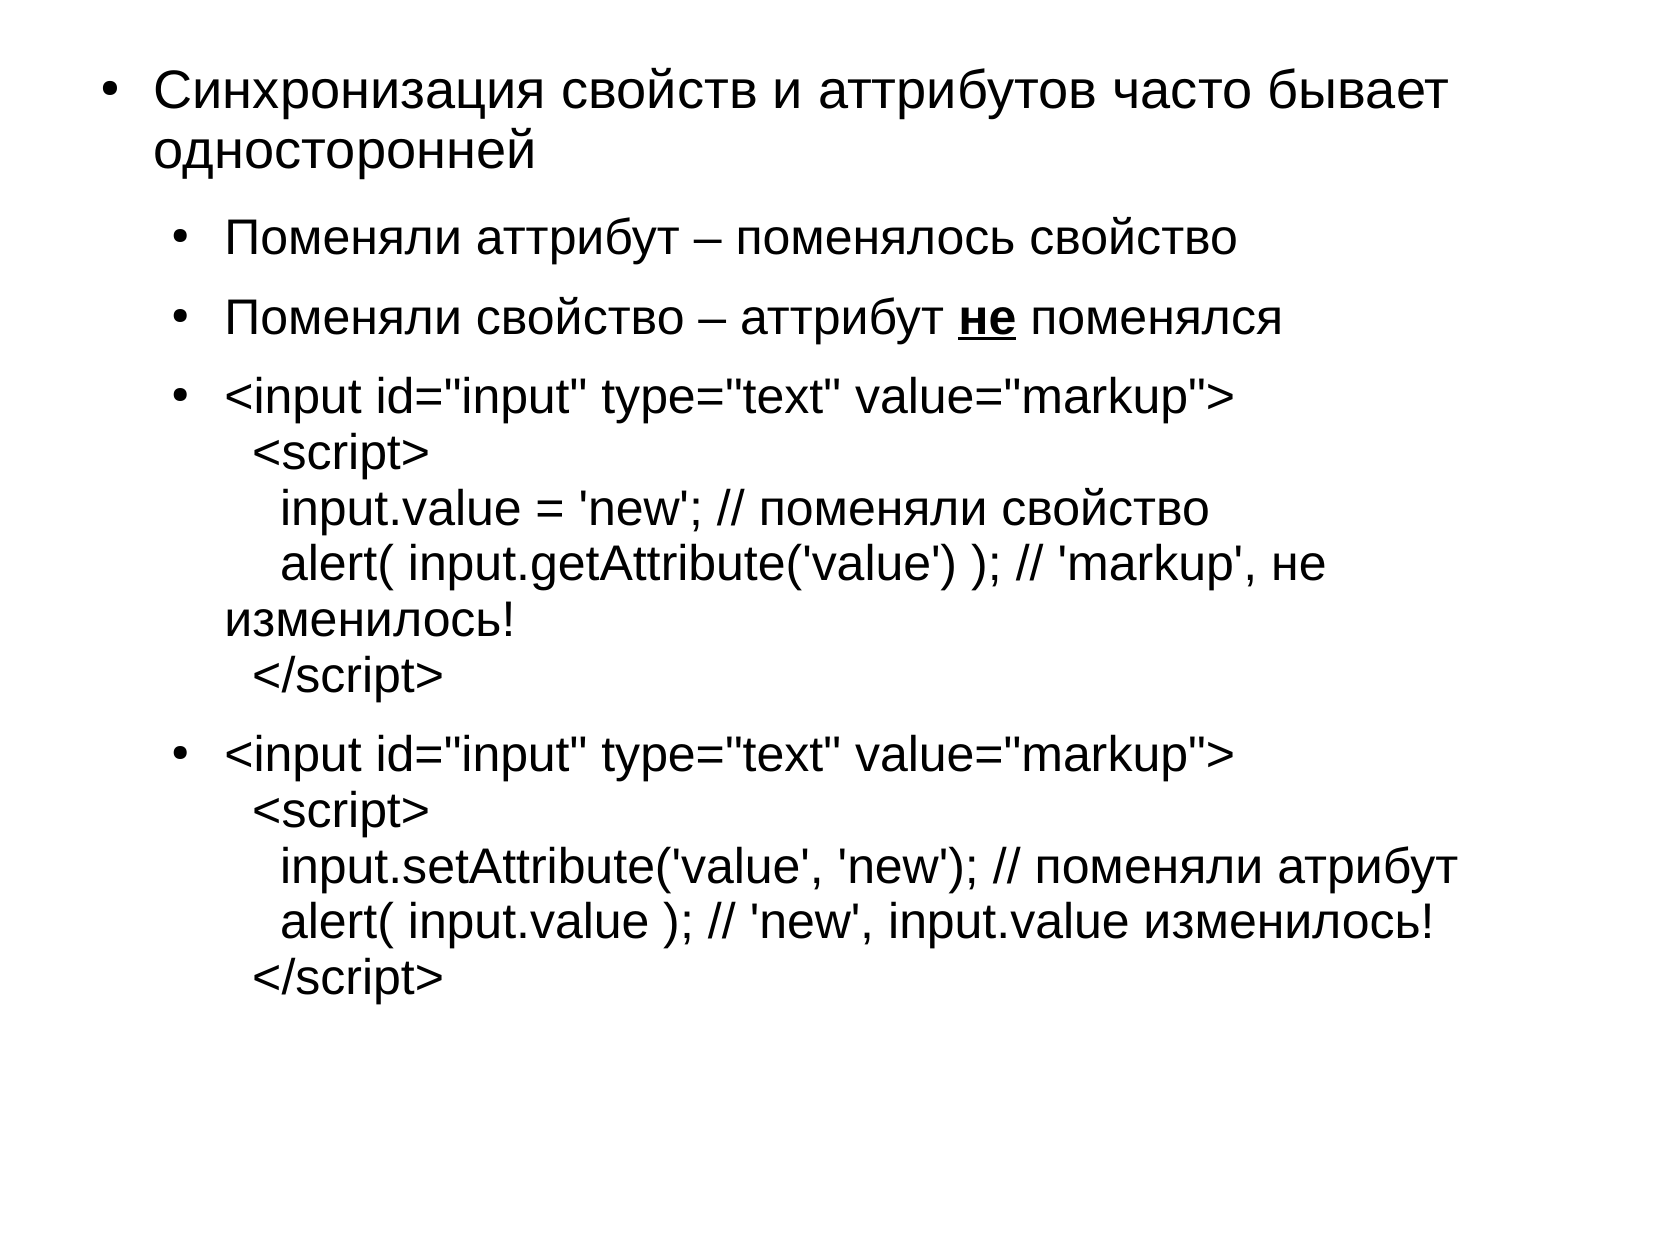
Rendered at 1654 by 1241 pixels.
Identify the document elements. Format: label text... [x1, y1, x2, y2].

list Синхронизация свойств и аттрибутов часто бывает односторонней Поменяли аттрибут – поменялось свойство Поменяли свойство – аттрибут не поменялся <input id="input" type="text" value="markup"> <script> input.value = 'new'; // поменяли свойство alert( input.getAttribute('value') ); // 'markup', не изменилось! </script> <input id="input" type="text" value="markup"> <script> input.setAttribute('value', 'new'); // поменяли атрибут alert( input.value ); // 'new', input.value изменилось! </script> [82, 59, 1571, 1109]
